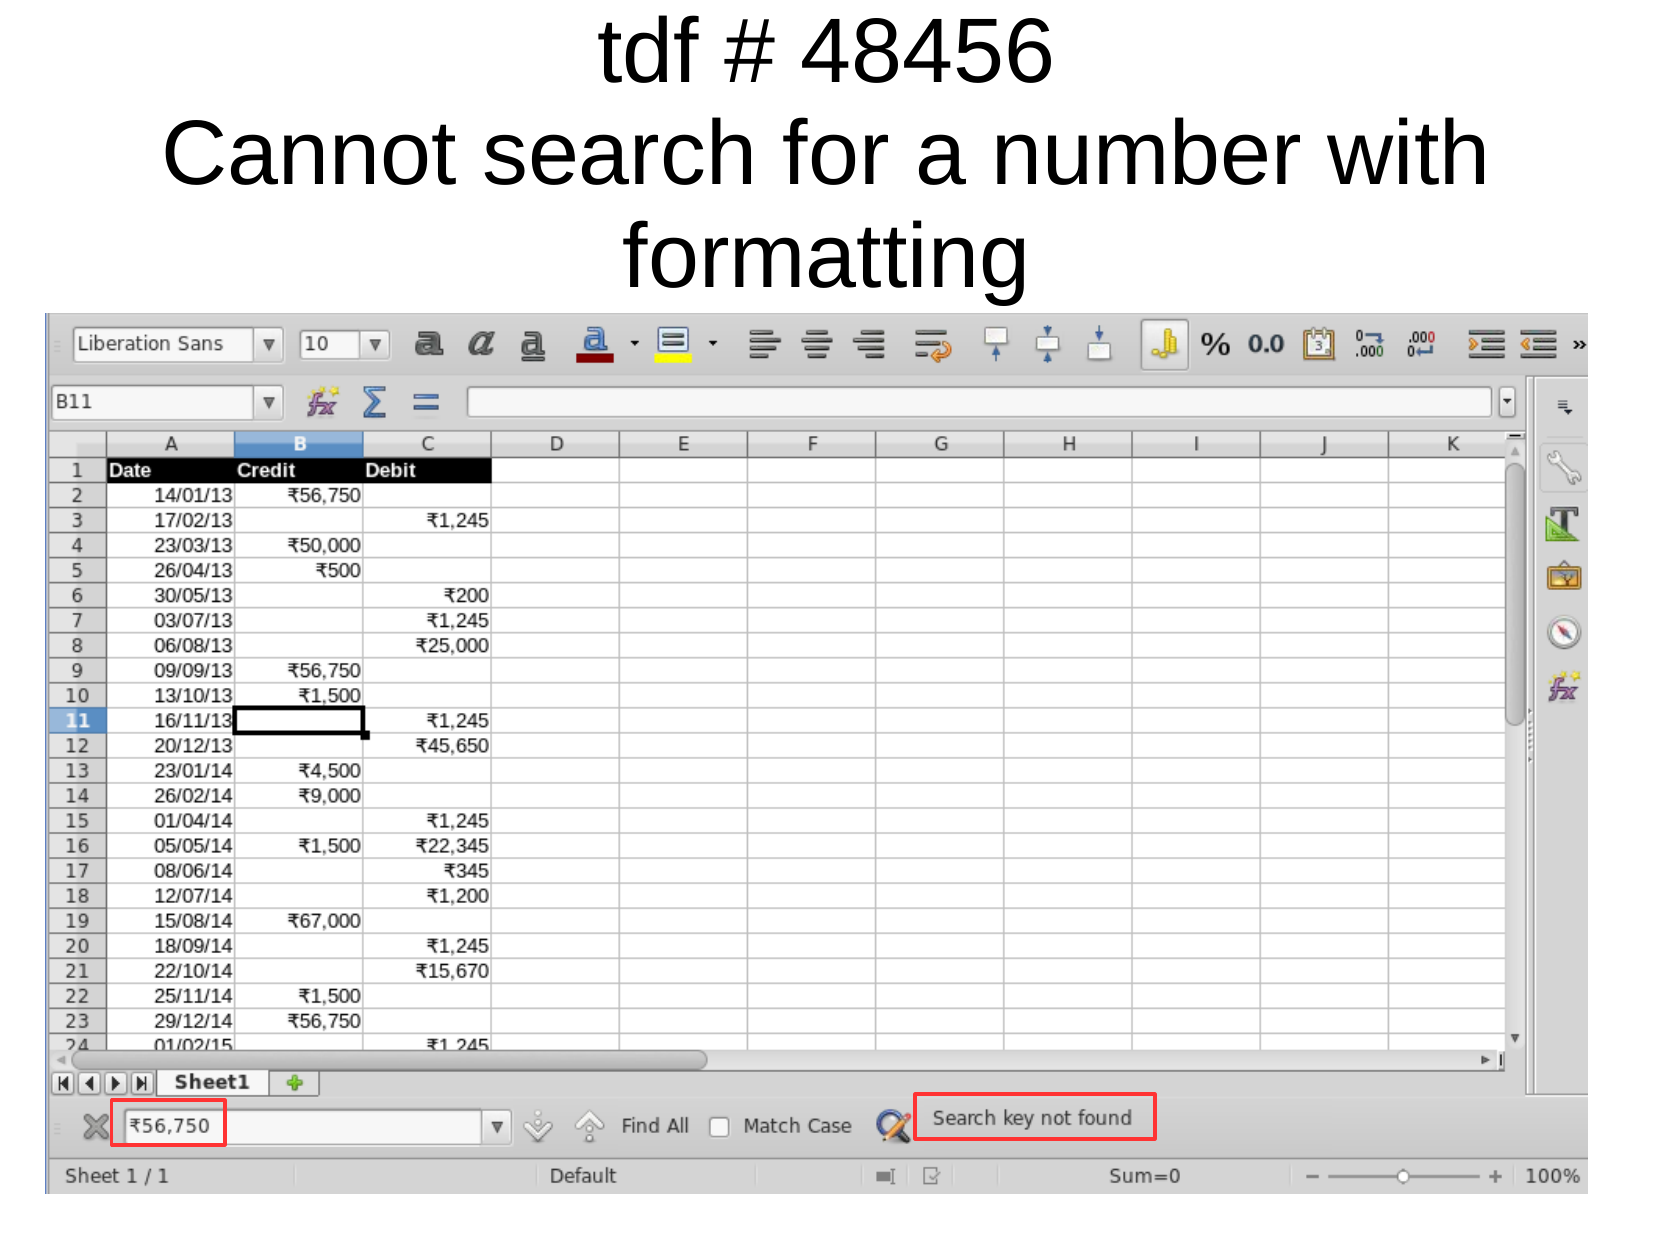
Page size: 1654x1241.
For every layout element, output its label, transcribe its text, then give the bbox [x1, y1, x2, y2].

text_box [915, 1094, 1156, 1140]
text_box [111, 1099, 226, 1145]
picture [45, 313, 1588, 1194]
title tdf # 48456 Cannot search for a number with formatting [82, 0, 1571, 307]
